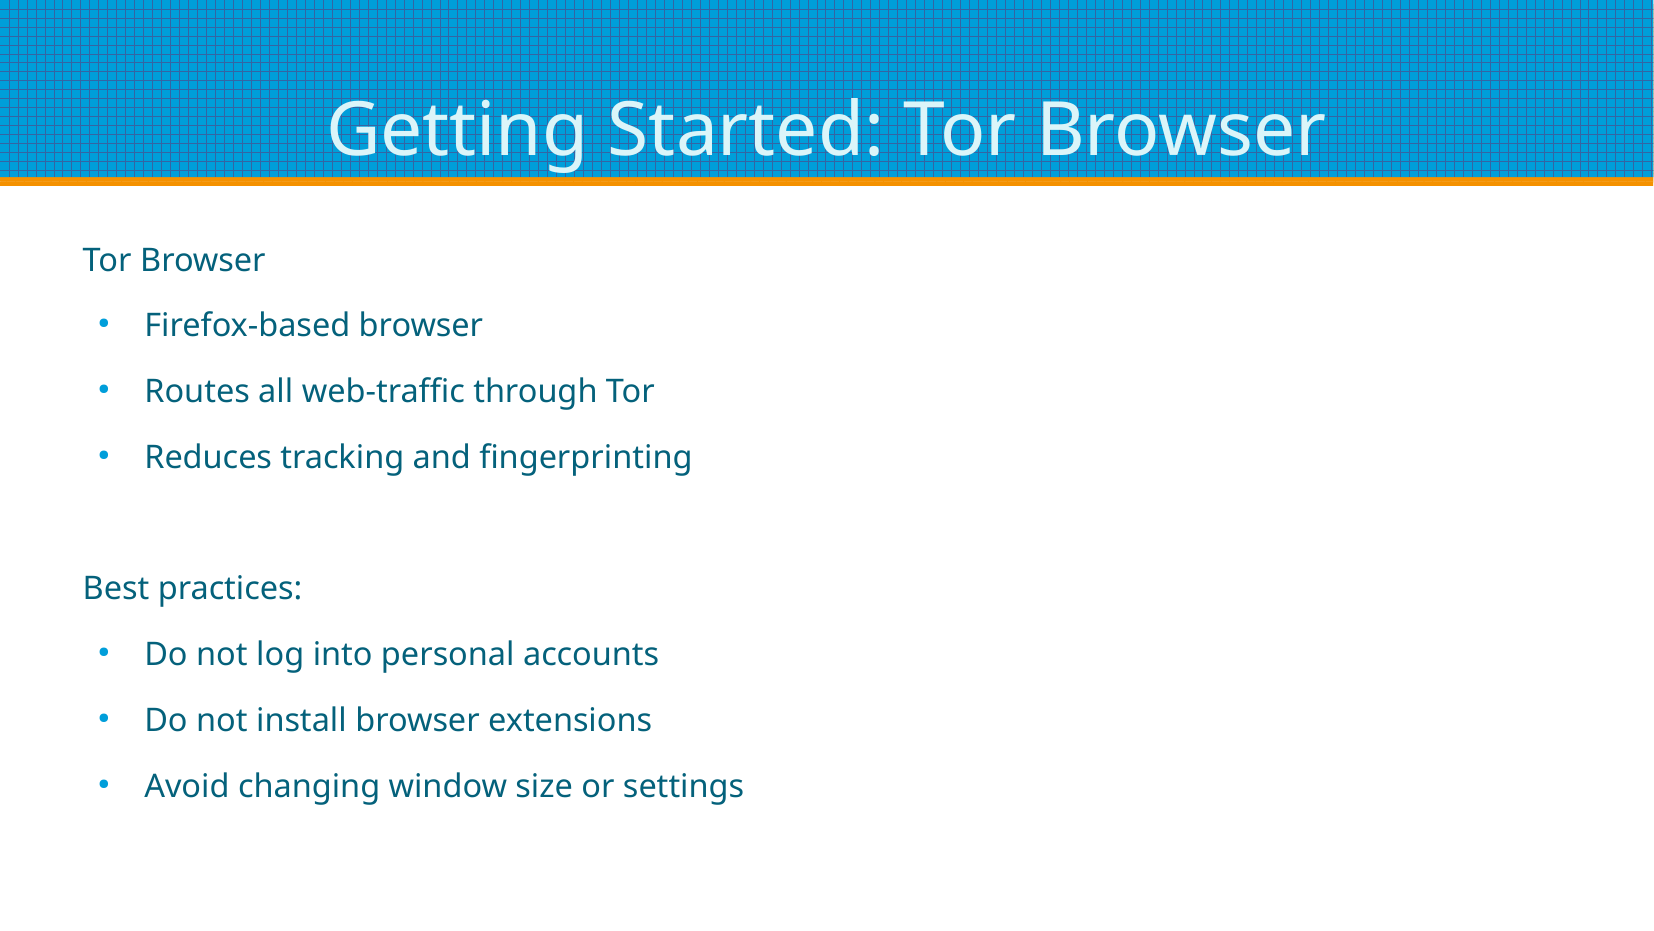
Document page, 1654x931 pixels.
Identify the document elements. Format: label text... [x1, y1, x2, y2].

list Tor Browser Firefox-based browser Routes all web-traffic through Tor Reduces tracking and fingerprinting Best practices: Do not log into personal accounts Do not install browser extensions Avoid changing window size or settings [82, 236, 1571, 813]
title Getting Started: Tor Browser [82, 14, 1571, 178]
